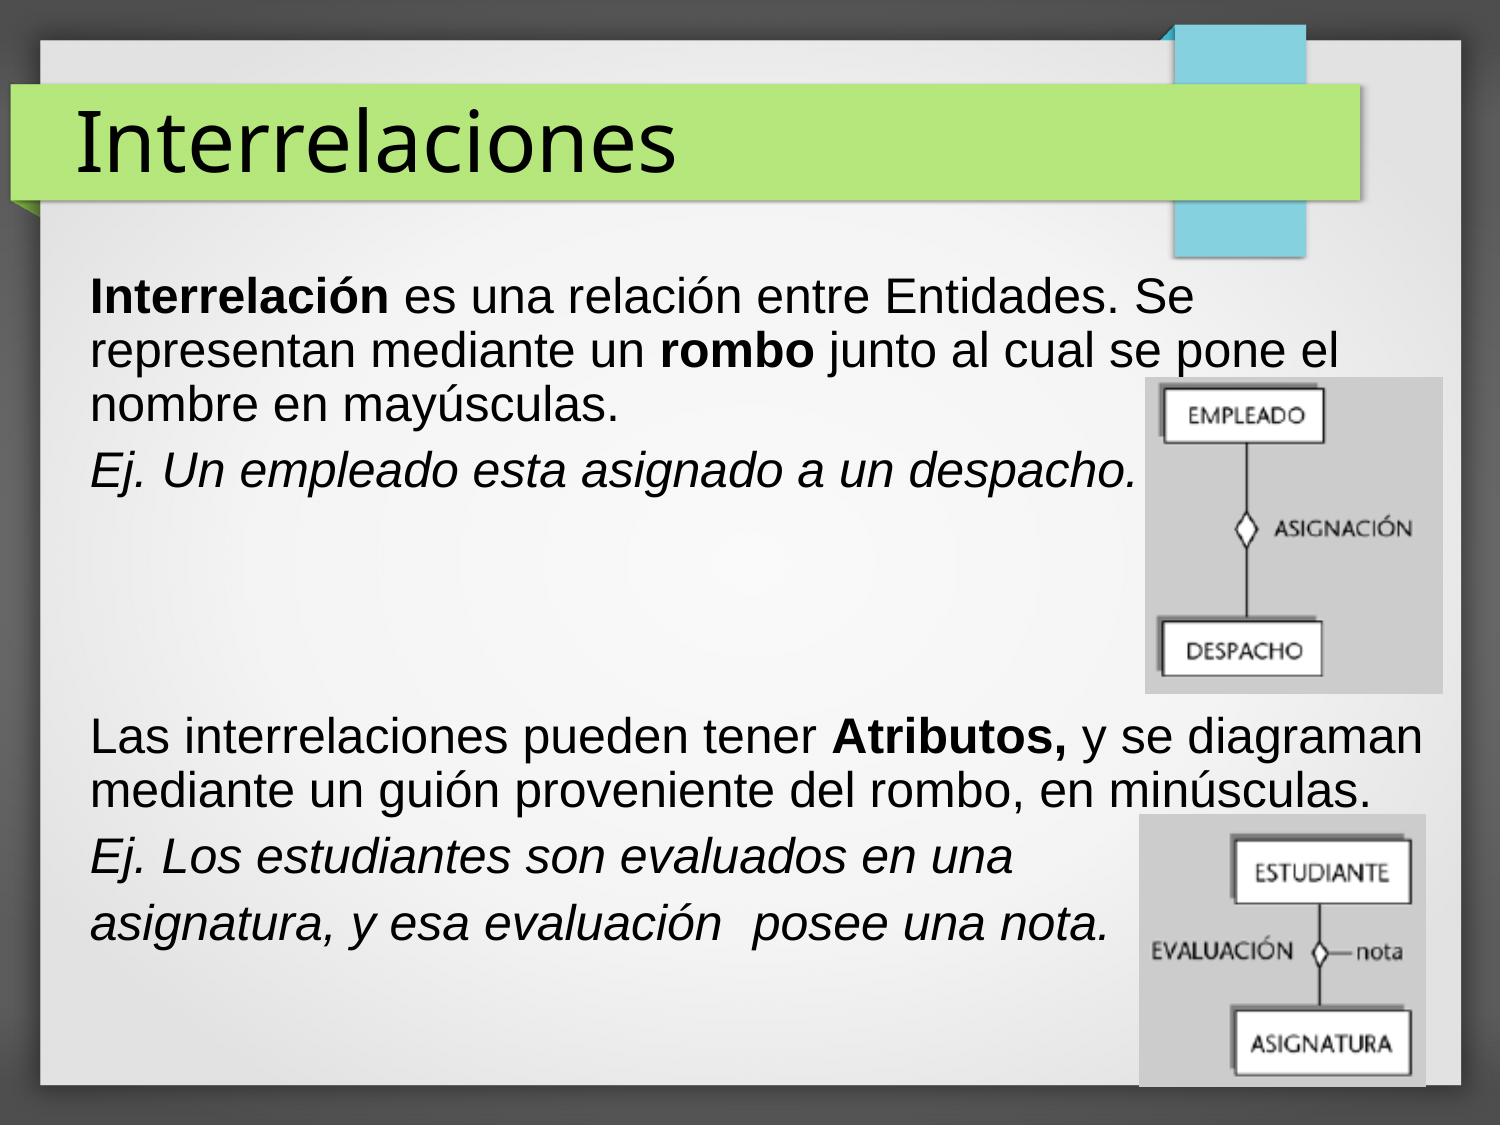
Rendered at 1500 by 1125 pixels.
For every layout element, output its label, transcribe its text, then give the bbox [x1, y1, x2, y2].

title Interrelaciones [75, 39, 1347, 239]
picture [0, 0, 1500, 1125]
text_box Interrelación es una relación entre Entidades. Se representan mediante un rombo junto al cual se pone el nombre en mayúsculas. Ej. Un empleado esta asignado a un despacho. Las interrelaciones pueden tener Atributos, y se diagraman mediante un guión proveniente del rombo, en minúsculas. Ej. Los estudiantes son evaluados en una asignatura, y esa evaluación posee una nota. [75, 262, 1453, 1101]
